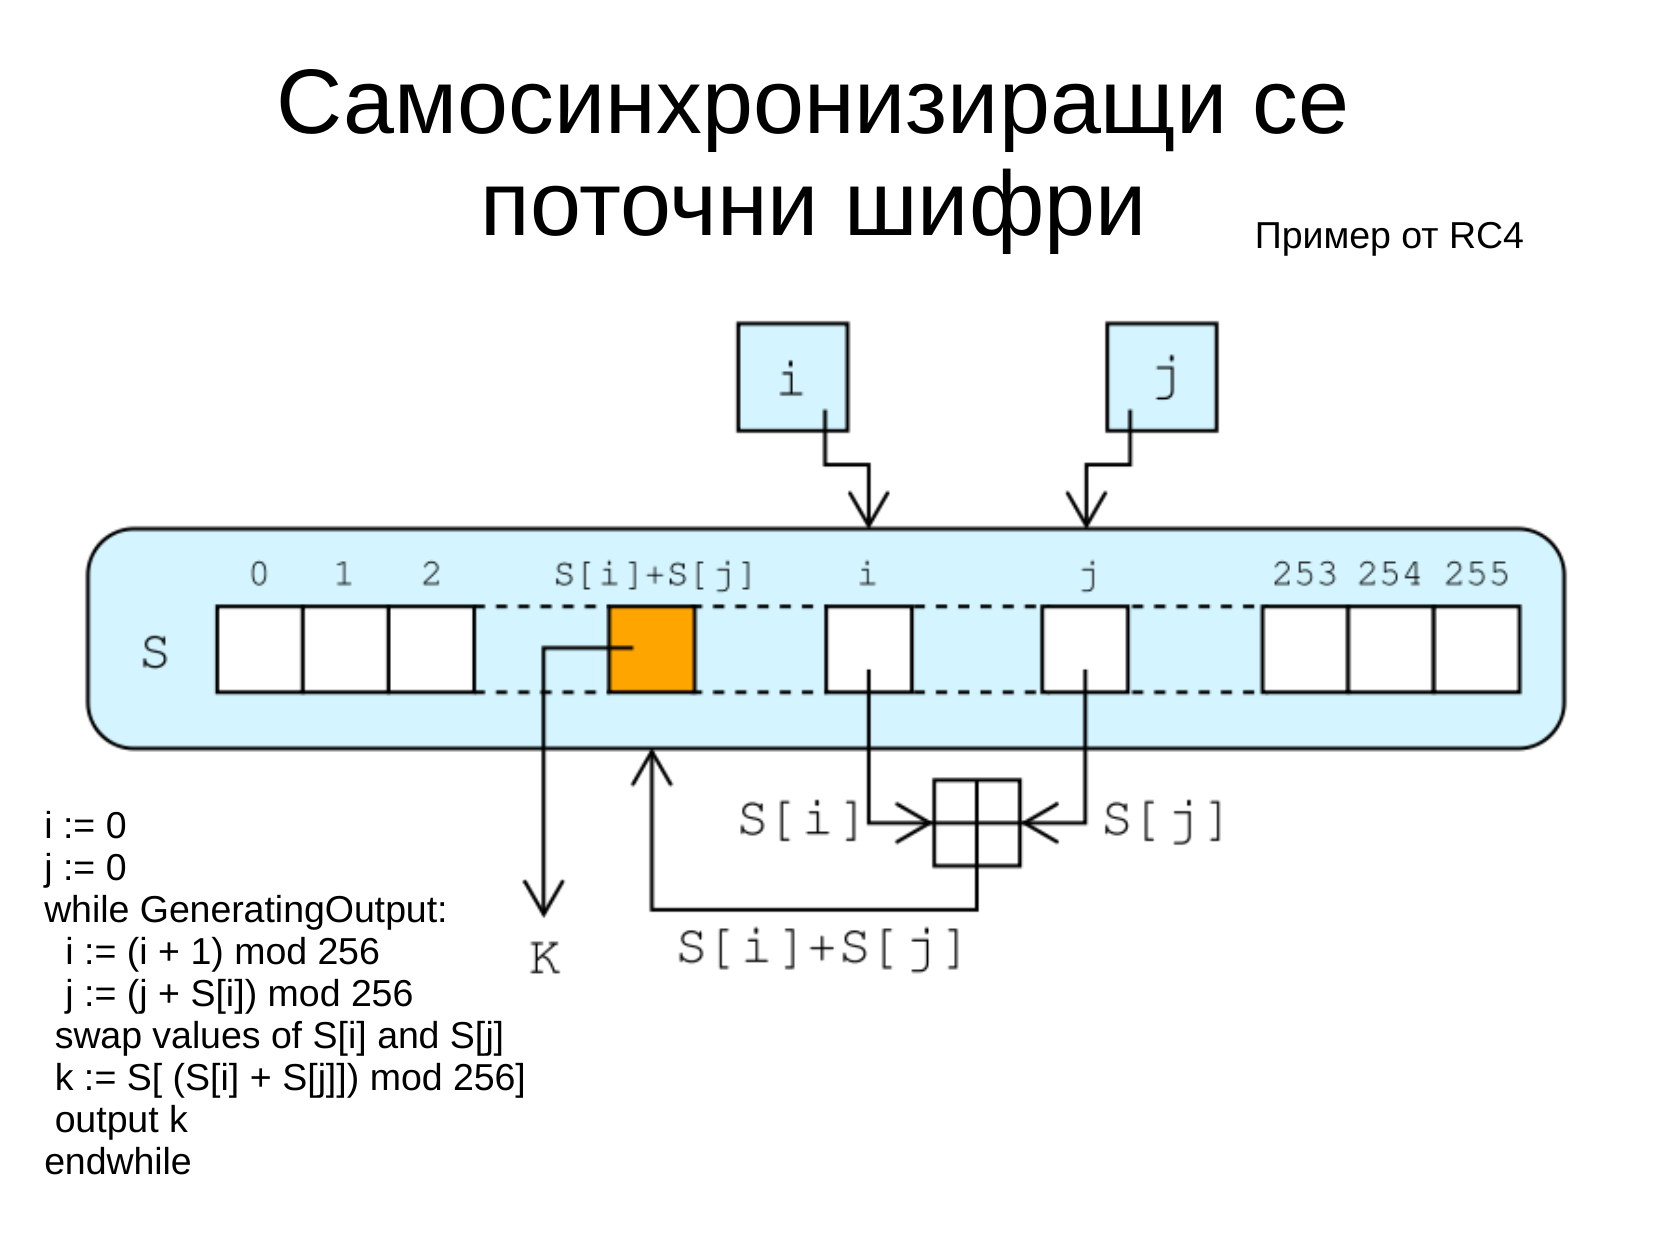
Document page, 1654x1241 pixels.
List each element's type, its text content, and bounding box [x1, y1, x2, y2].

picture [82, 316, 1571, 983]
text_box i := 0 j := 0 while GeneratingOutput: i := (i + 1) mod 256 j := (j + S[i]) mod 256 swap values of S[i] and S[j] k := S[ (S[i] + S[j]]) mod 256] output k endwhile [29, 797, 542, 1190]
title Самосинхронизиращи се поточни шифри [82, 49, 1571, 257]
text_box Пример от RC4 [1240, 206, 1539, 264]
